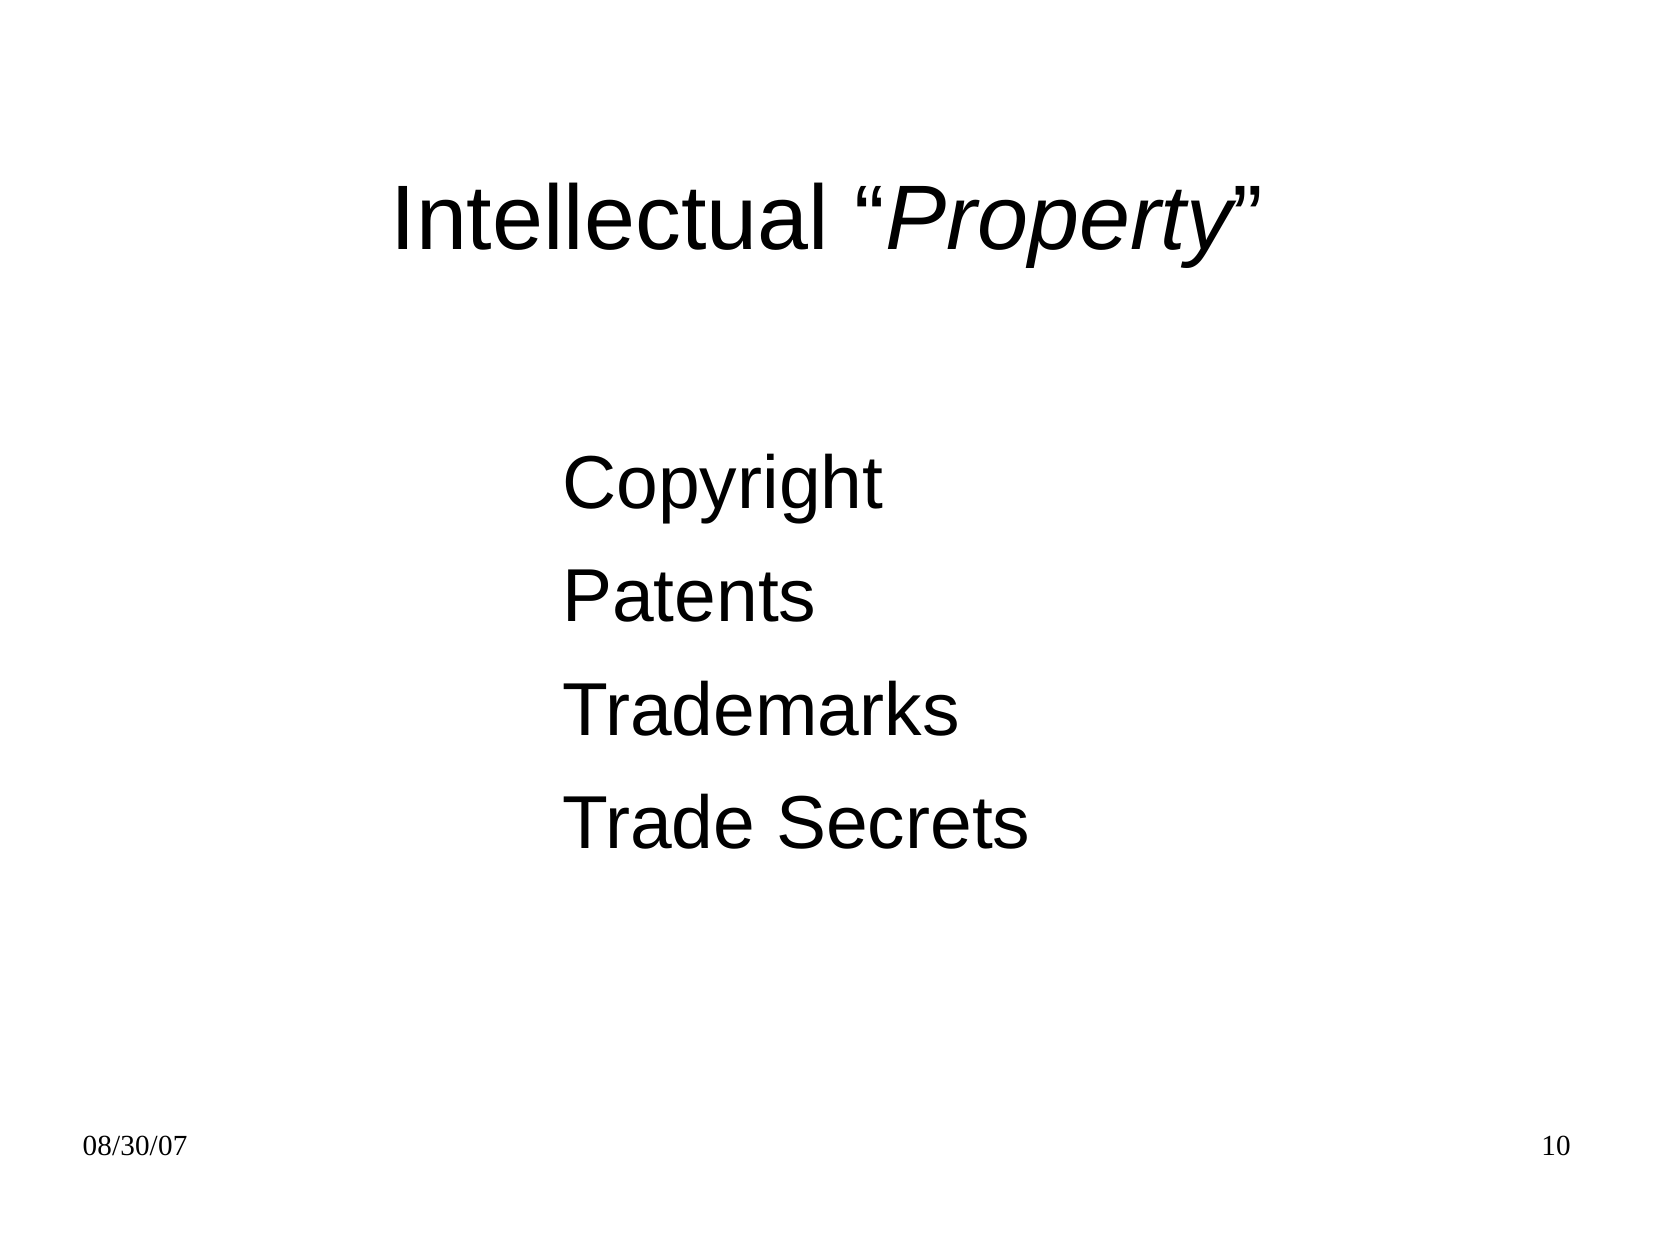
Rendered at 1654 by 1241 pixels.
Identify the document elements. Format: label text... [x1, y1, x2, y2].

title Intellectual “Property” [82, 114, 1571, 322]
list Copyright Patents Trademarks Trade Secrets [544, 440, 1145, 901]
